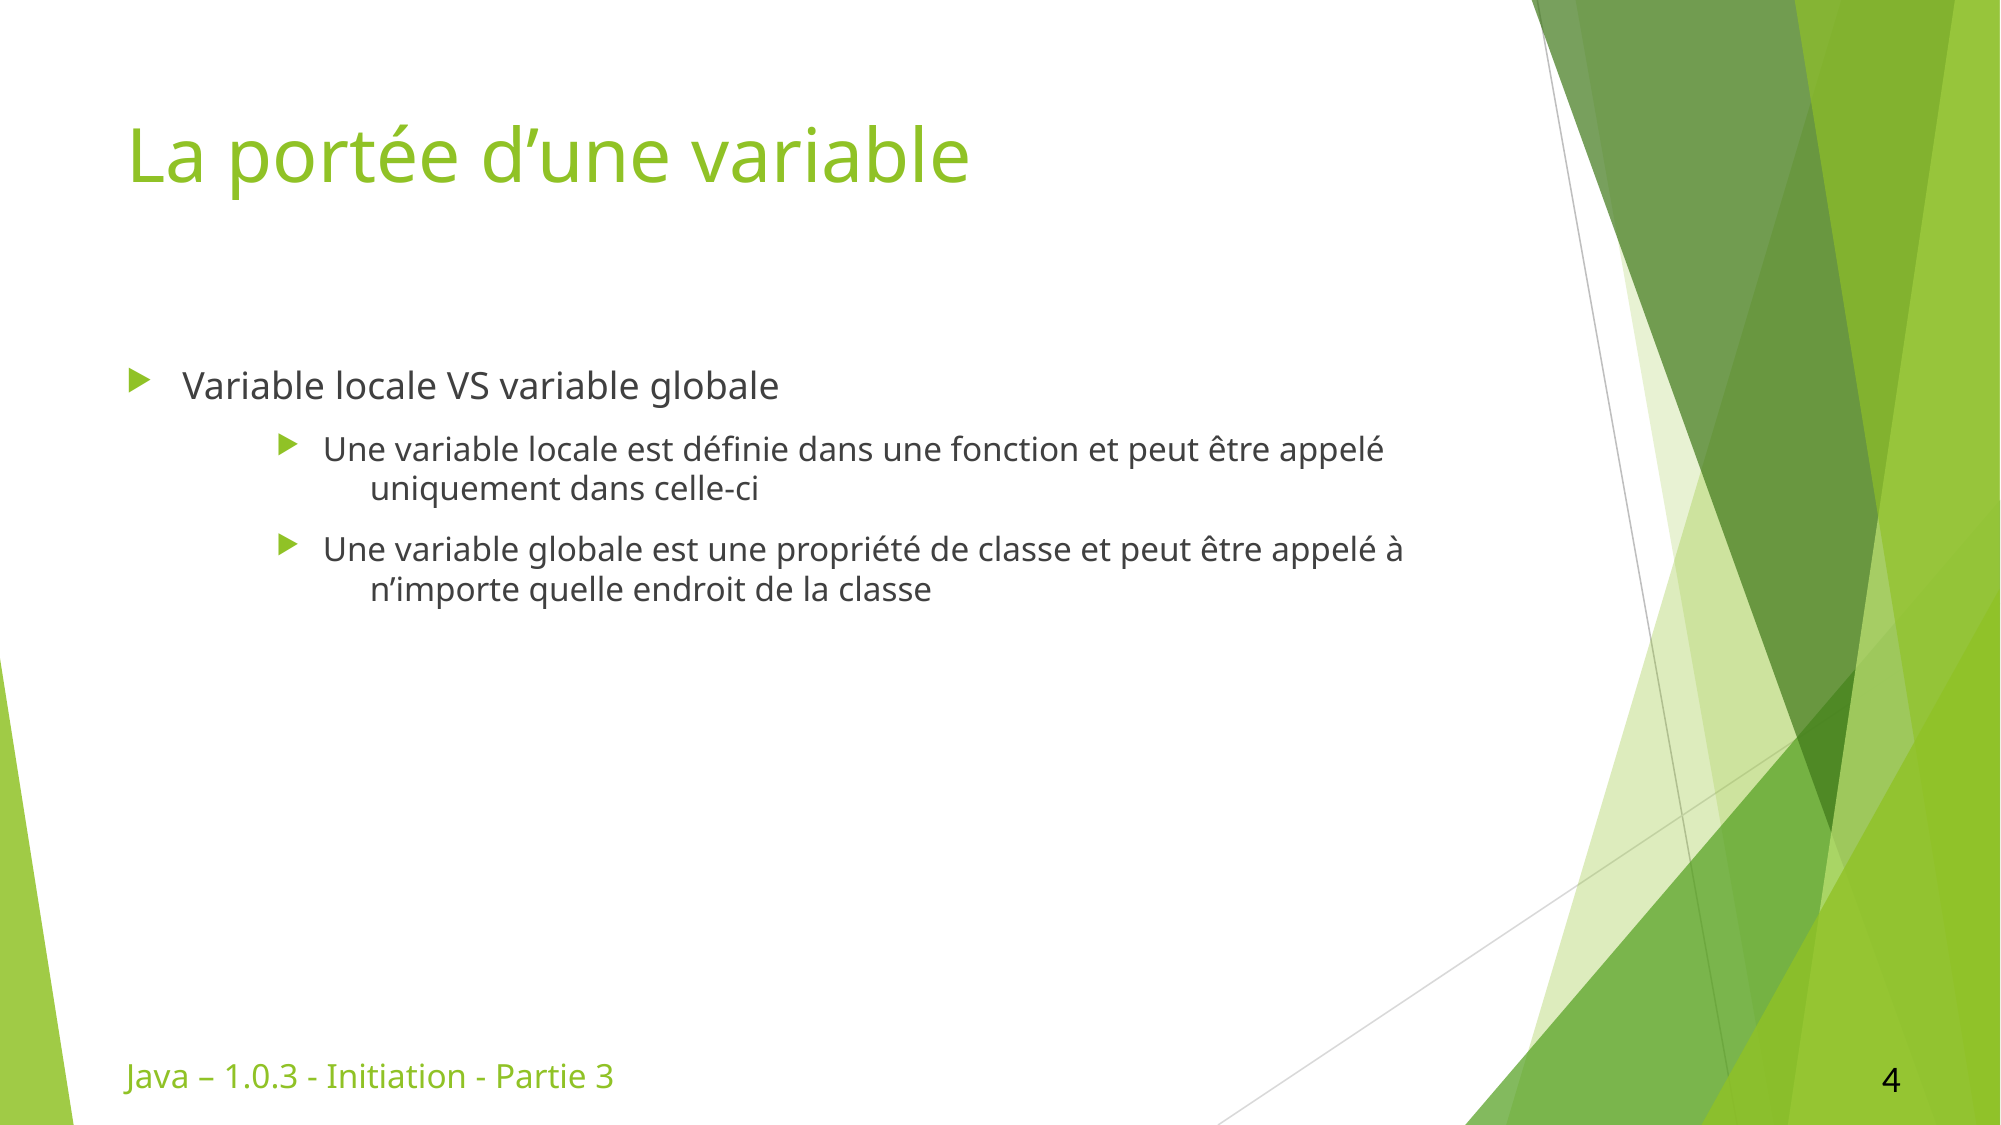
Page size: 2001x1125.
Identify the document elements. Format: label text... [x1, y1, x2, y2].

list Variable locale VS variable globale Une variable locale est définie dans une fonction et peut être appelé uniquement dans celle-ci Une variable globale est une propriété de classe et peut être appelé à n’importe quelle endroit de la classe [111, 354, 1522, 992]
title La portée d’une variable [111, 99, 1522, 317]
text_box [1866, 1047, 1979, 1108]
text_box Java – 1.0.3 - Initiation - Partie 3 [111, 1047, 1094, 1109]
